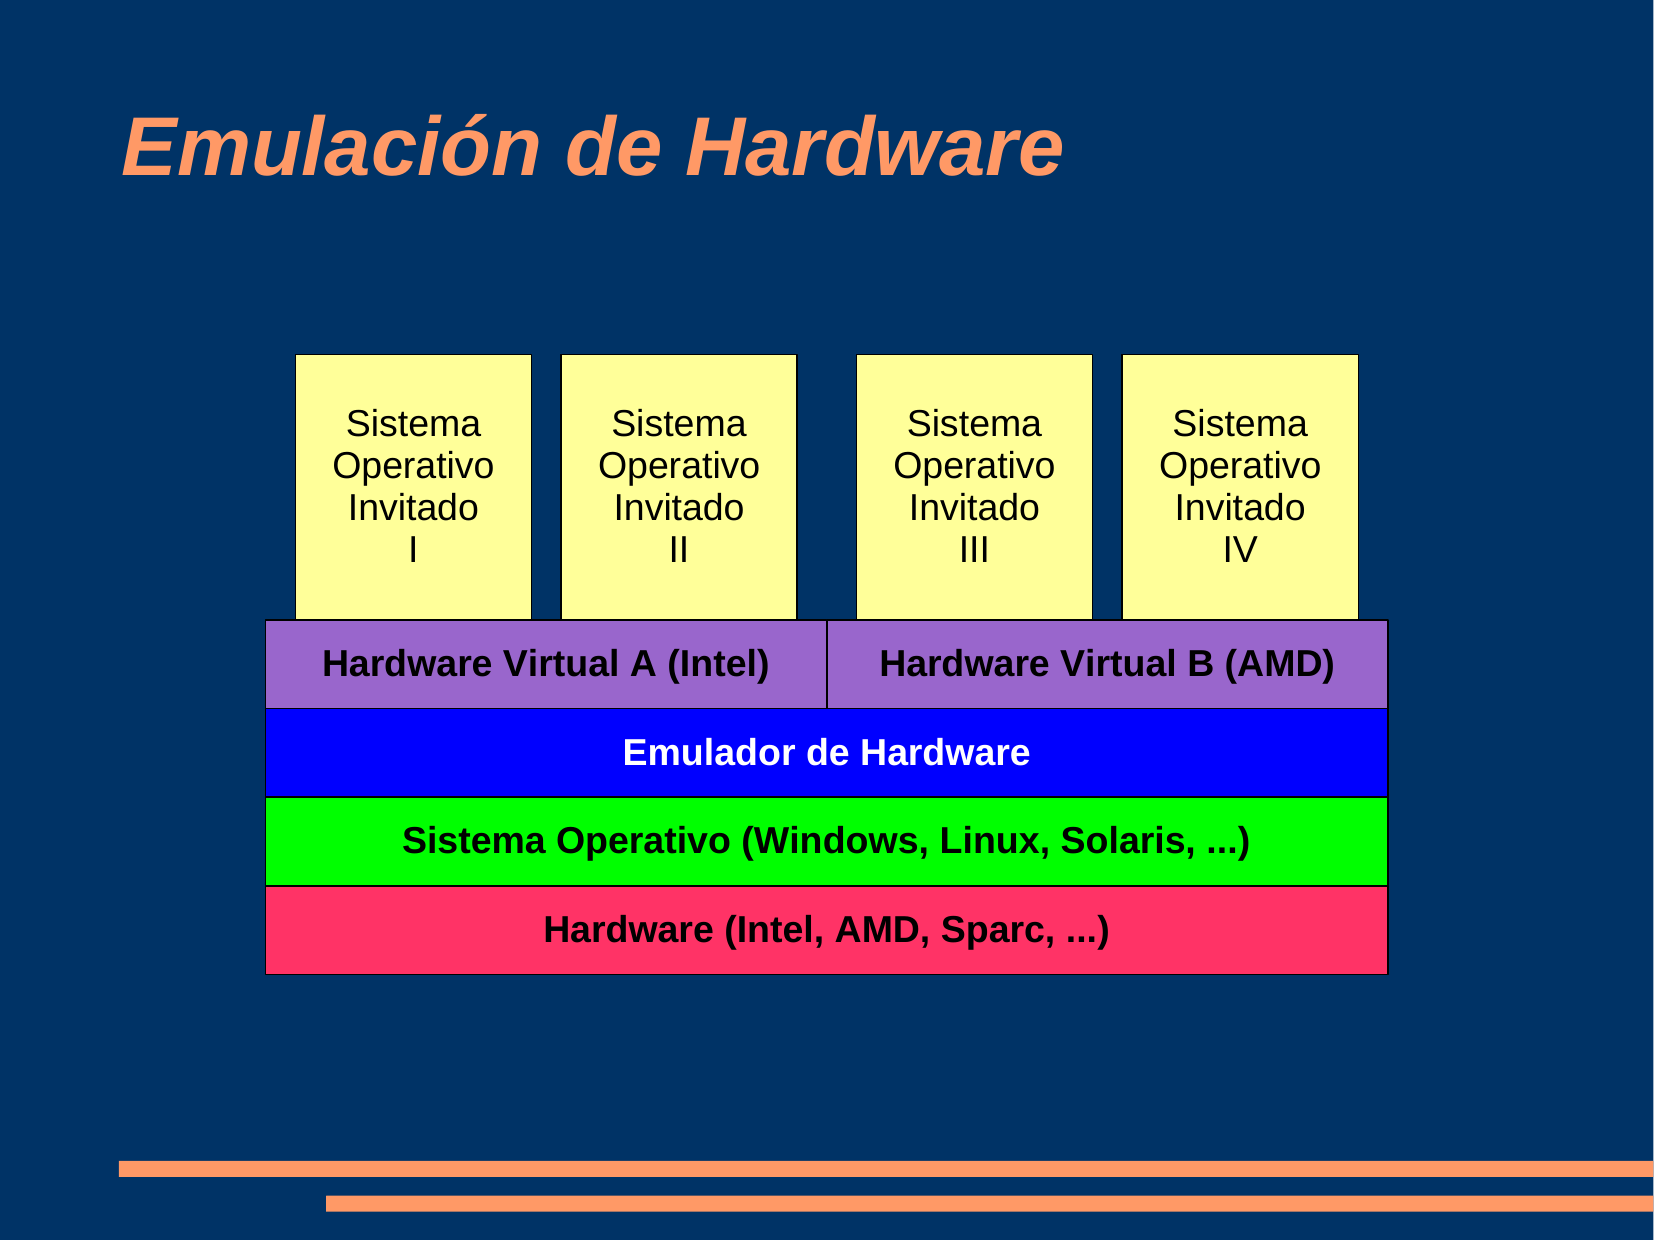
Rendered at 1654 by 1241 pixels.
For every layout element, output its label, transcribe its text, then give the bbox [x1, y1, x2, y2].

text_box Sistema Operativo Invitado III [856, 354, 1093, 620]
text_box Hardware Virtual B (AMD) [826, 619, 1388, 708]
text_box Emulador de Hardware [265, 708, 1388, 798]
text_box Sistema Operativo Invitado II [561, 354, 798, 620]
text_box Hardware Virtual A (Intel) [265, 619, 826, 708]
text_box Sistema Operativo (Windows, Linux, Solaris, ...) [265, 798, 1388, 886]
title Emulación de Hardware [121, 46, 1534, 254]
text_box Hardware (Intel, AMD, Sparc, ...)‏ [265, 886, 1388, 975]
text_box Sistema Operativo Invitado IV [1122, 354, 1359, 620]
text_box Sistema Operativo Invitado I [295, 354, 532, 620]
